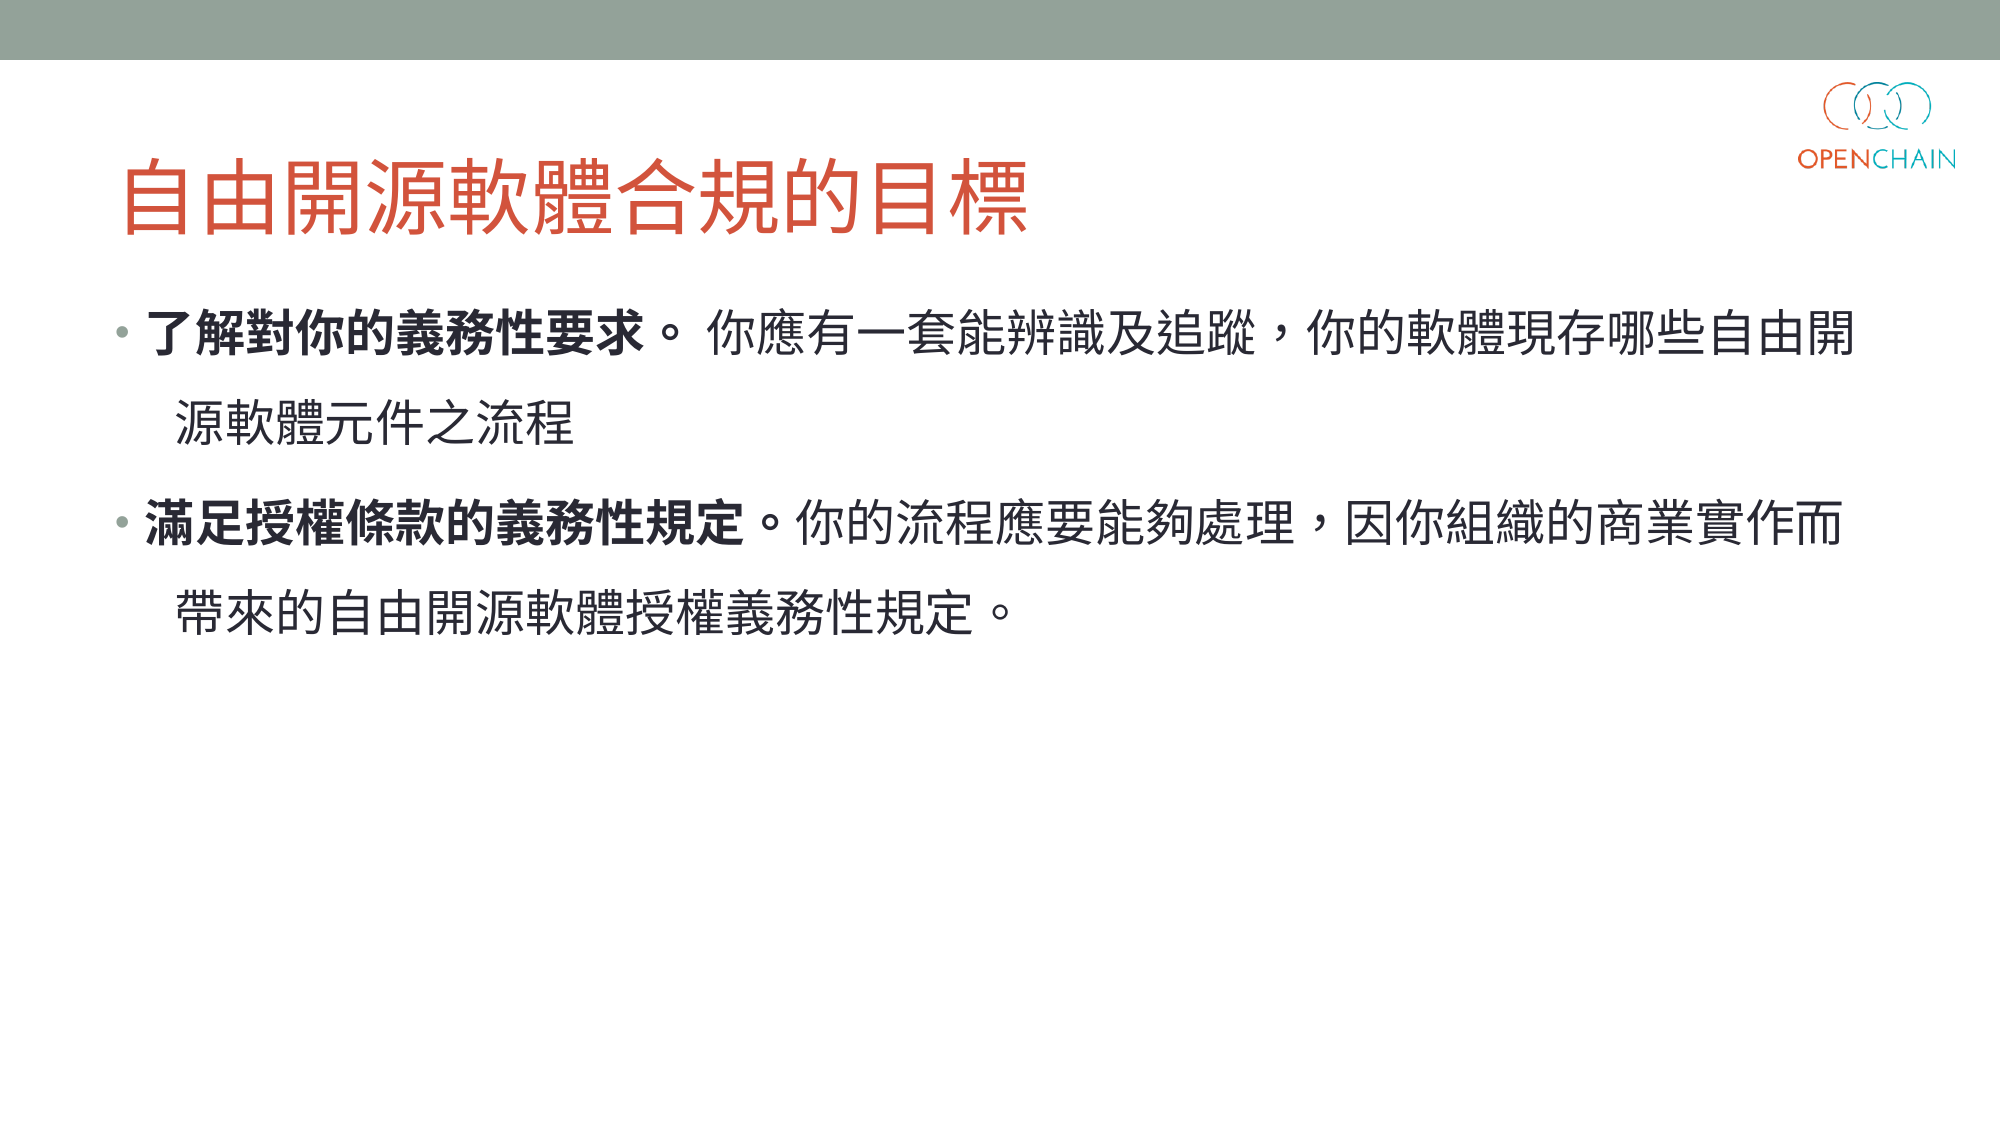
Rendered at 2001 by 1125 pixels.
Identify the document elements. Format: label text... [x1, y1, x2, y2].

list 了解對你的義務性要求。 你應有一套能辨識及追蹤，你的軟體現存哪些自由開源軟體元件之流程 滿足授權條款的義務性規定。你的流程應要能夠處理，因你組織的商業實作而帶來的自由開源軟體授權義務性規定。 [99, 263, 1900, 1064]
title 自由開源軟體合規的目標 [99, 87, 1900, 251]
